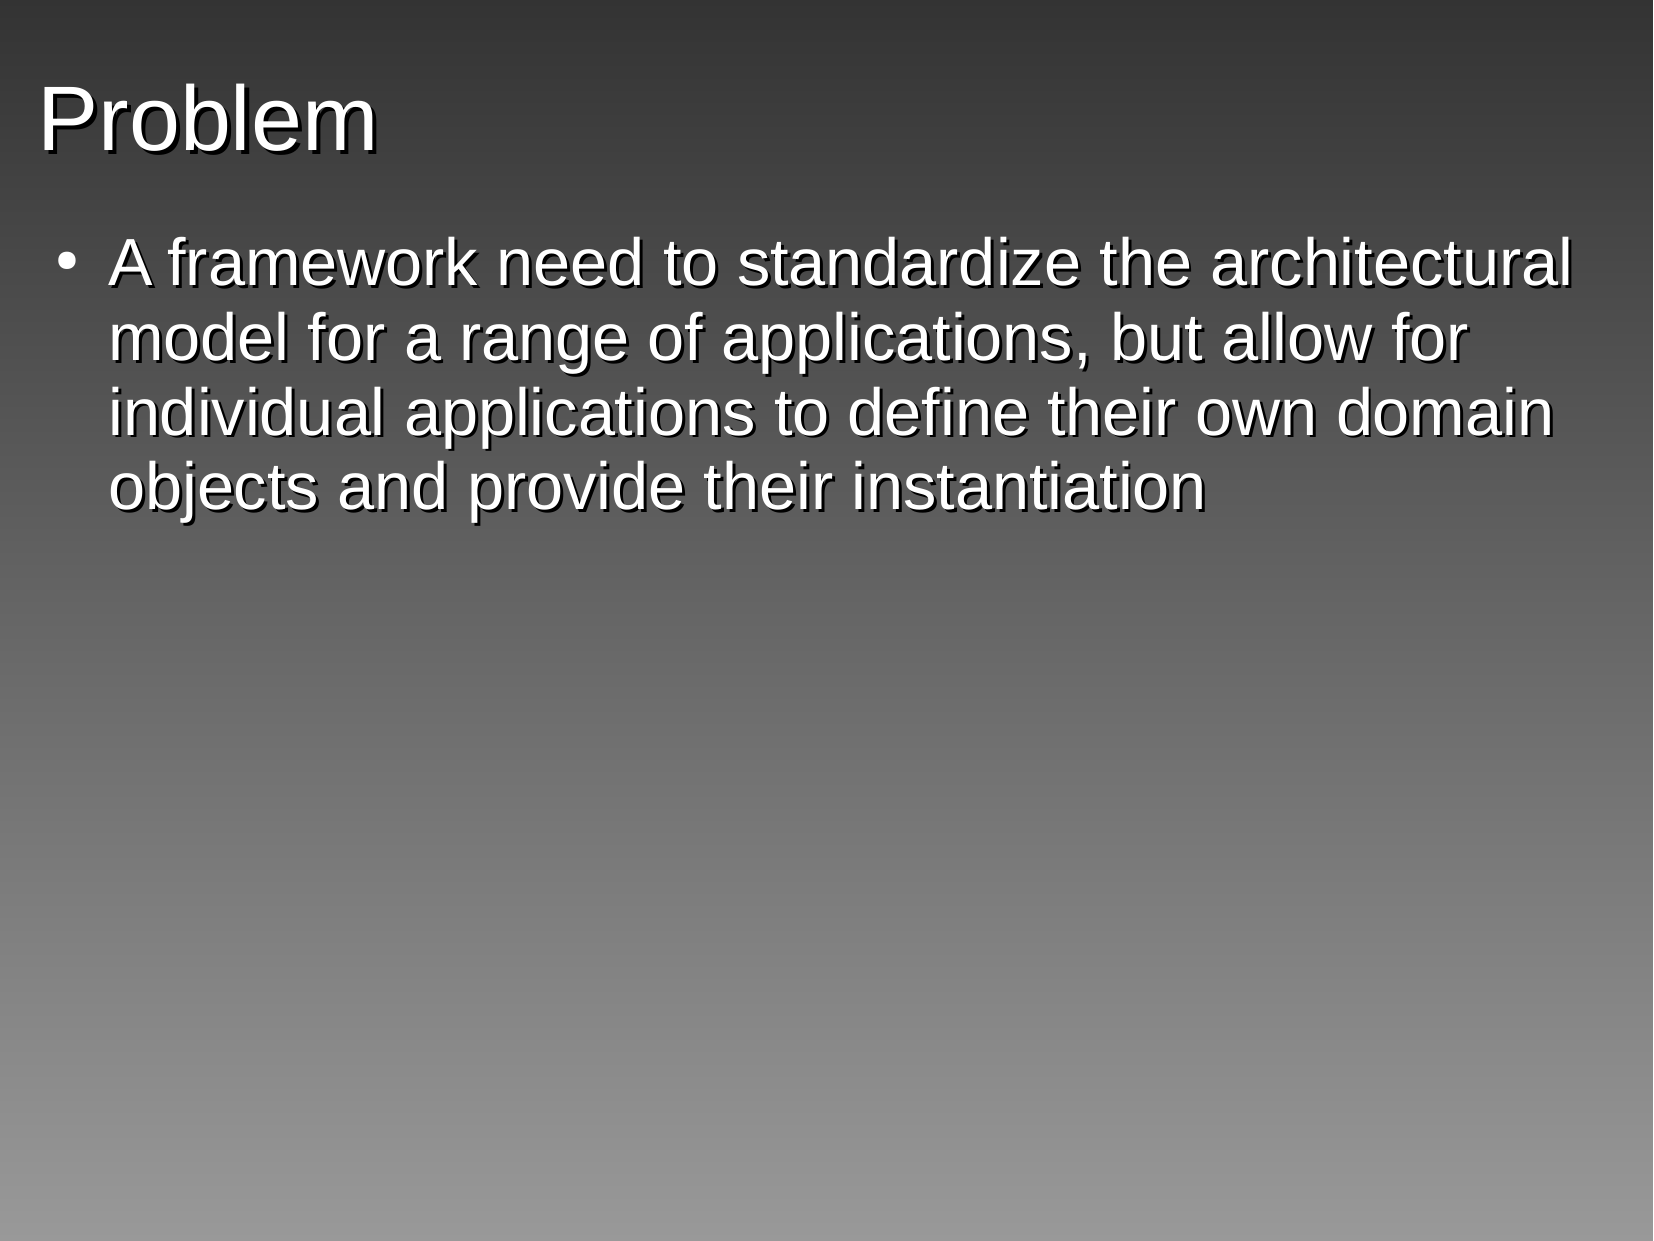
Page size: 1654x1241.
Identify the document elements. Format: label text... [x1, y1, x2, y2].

list A framework need to standardize the architectural model for a range of applications, but allow for individual applications to define their own domain objects and provide their instantiation [37, 225, 1613, 1126]
title Problem [37, 49, 1613, 188]
